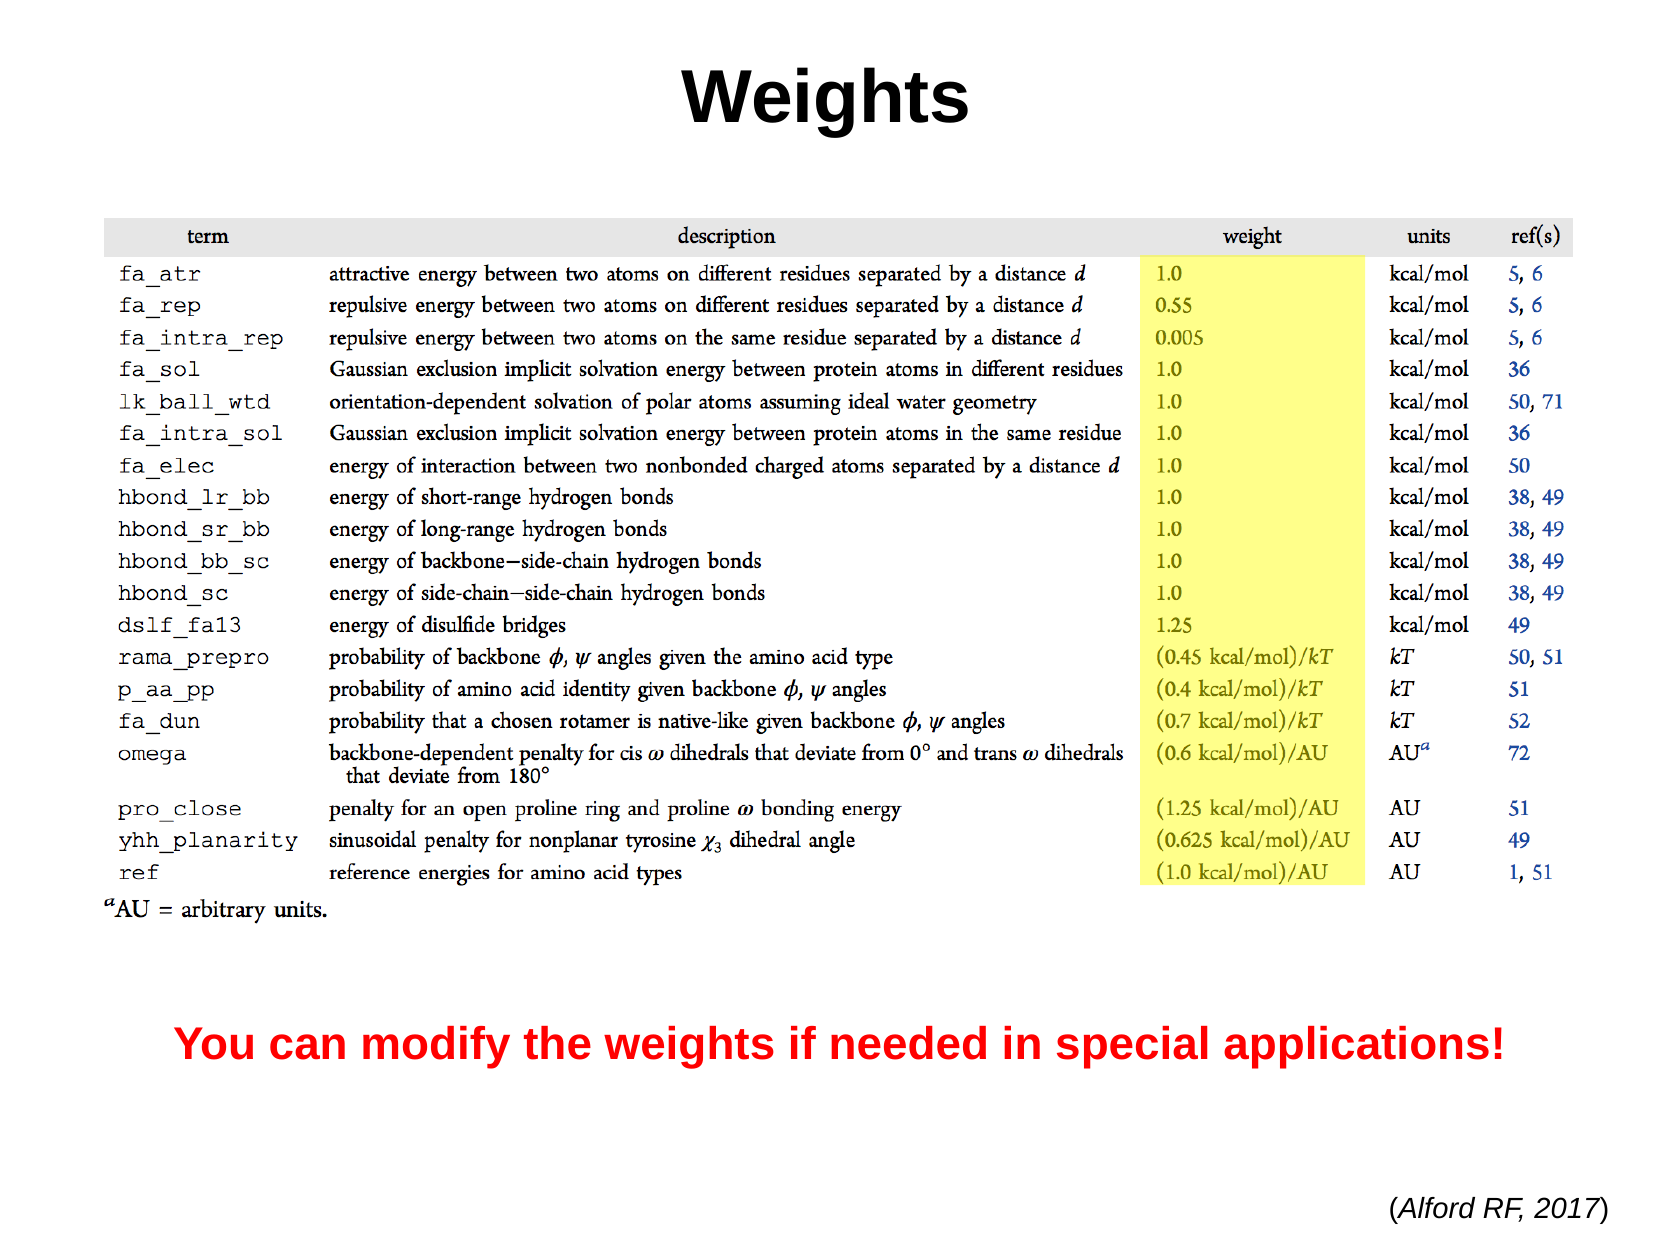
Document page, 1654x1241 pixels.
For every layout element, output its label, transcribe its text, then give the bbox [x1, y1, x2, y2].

text_box Weights [0, 47, 1654, 146]
text_box [1140, 255, 1366, 886]
picture [90, 209, 1590, 928]
text_box (Alford RF, 2017) [1020, 1185, 1625, 1233]
text_box You can modify the weights if needed in special applications! [105, 1010, 1576, 1077]
